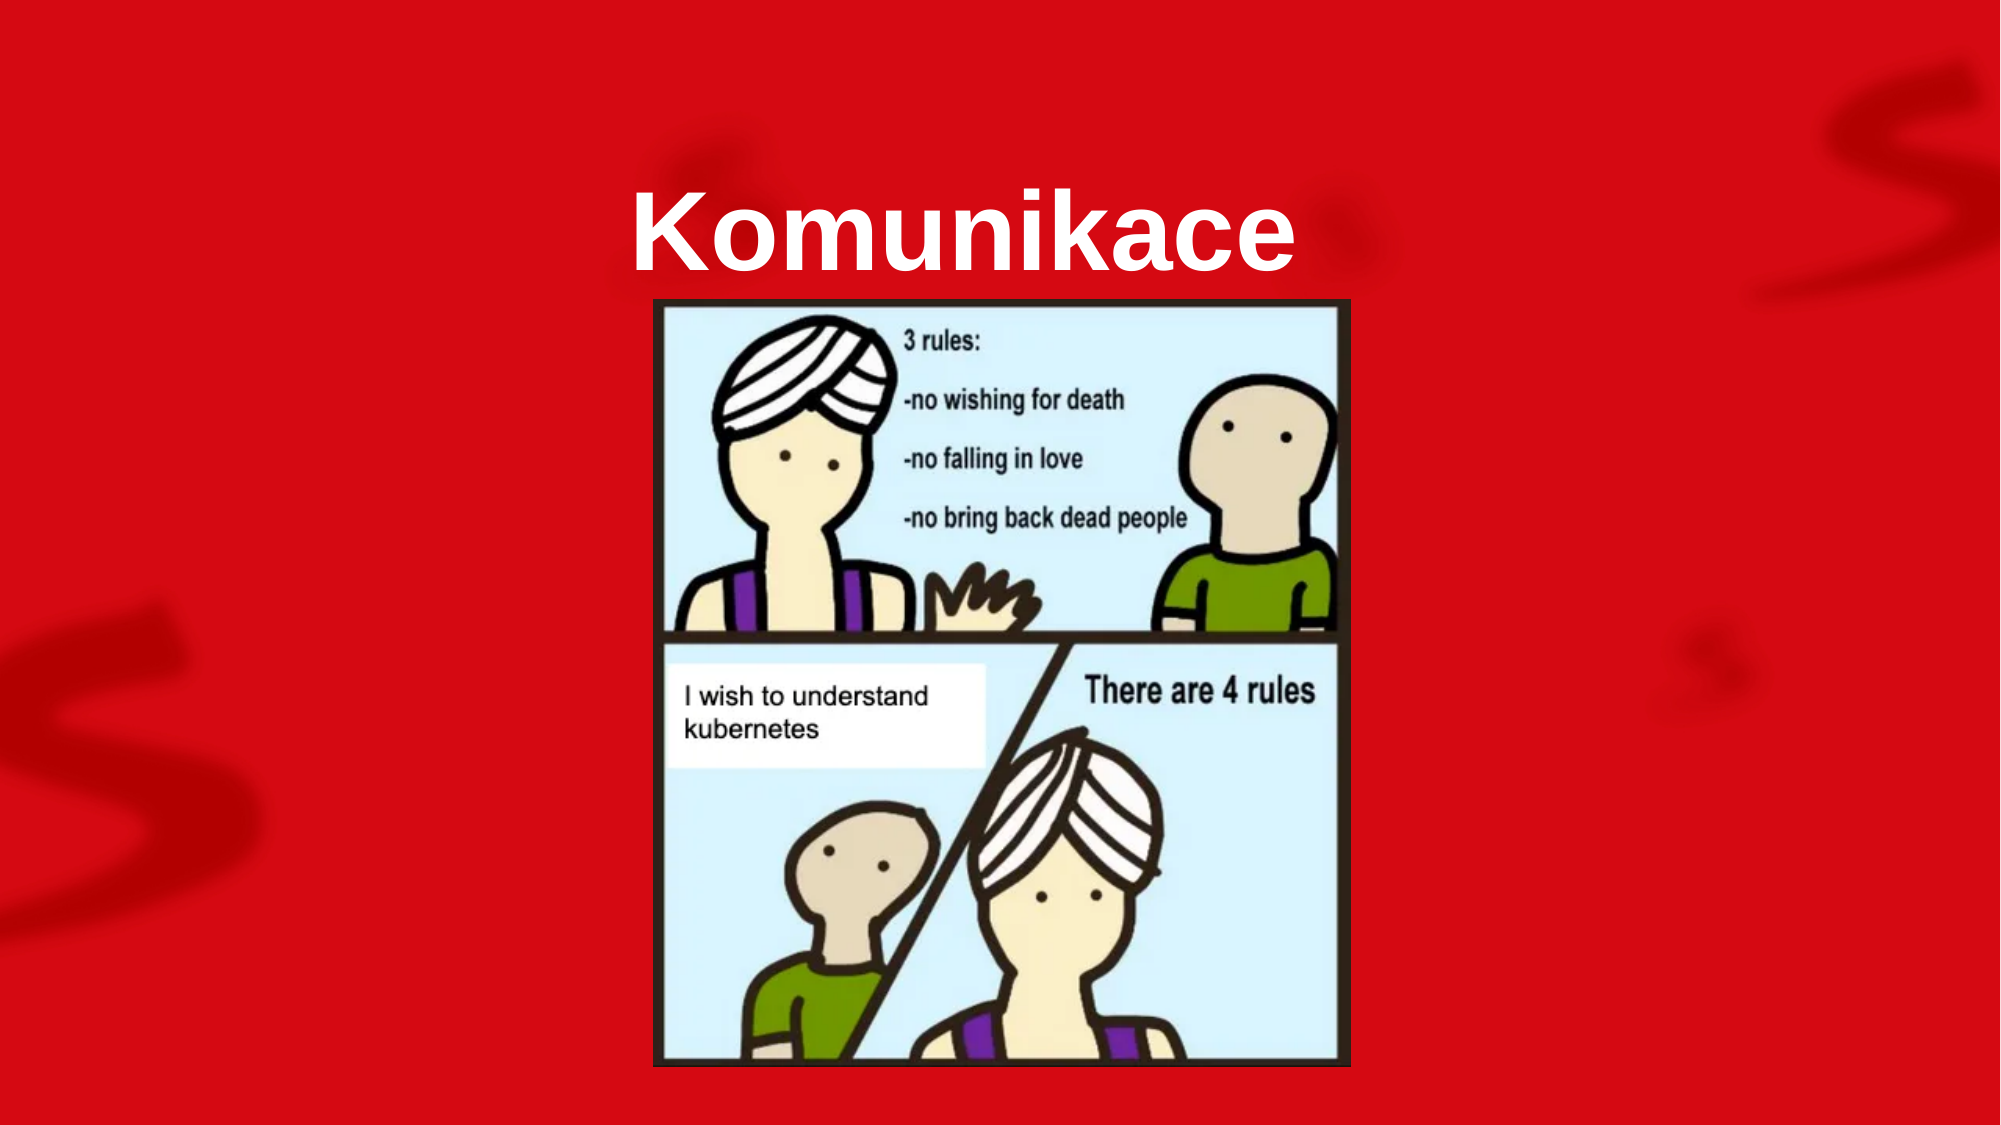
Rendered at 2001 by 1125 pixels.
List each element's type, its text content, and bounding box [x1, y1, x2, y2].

picture [0, 0, 2001, 1125]
text_box Komunikace [315, 149, 1613, 300]
